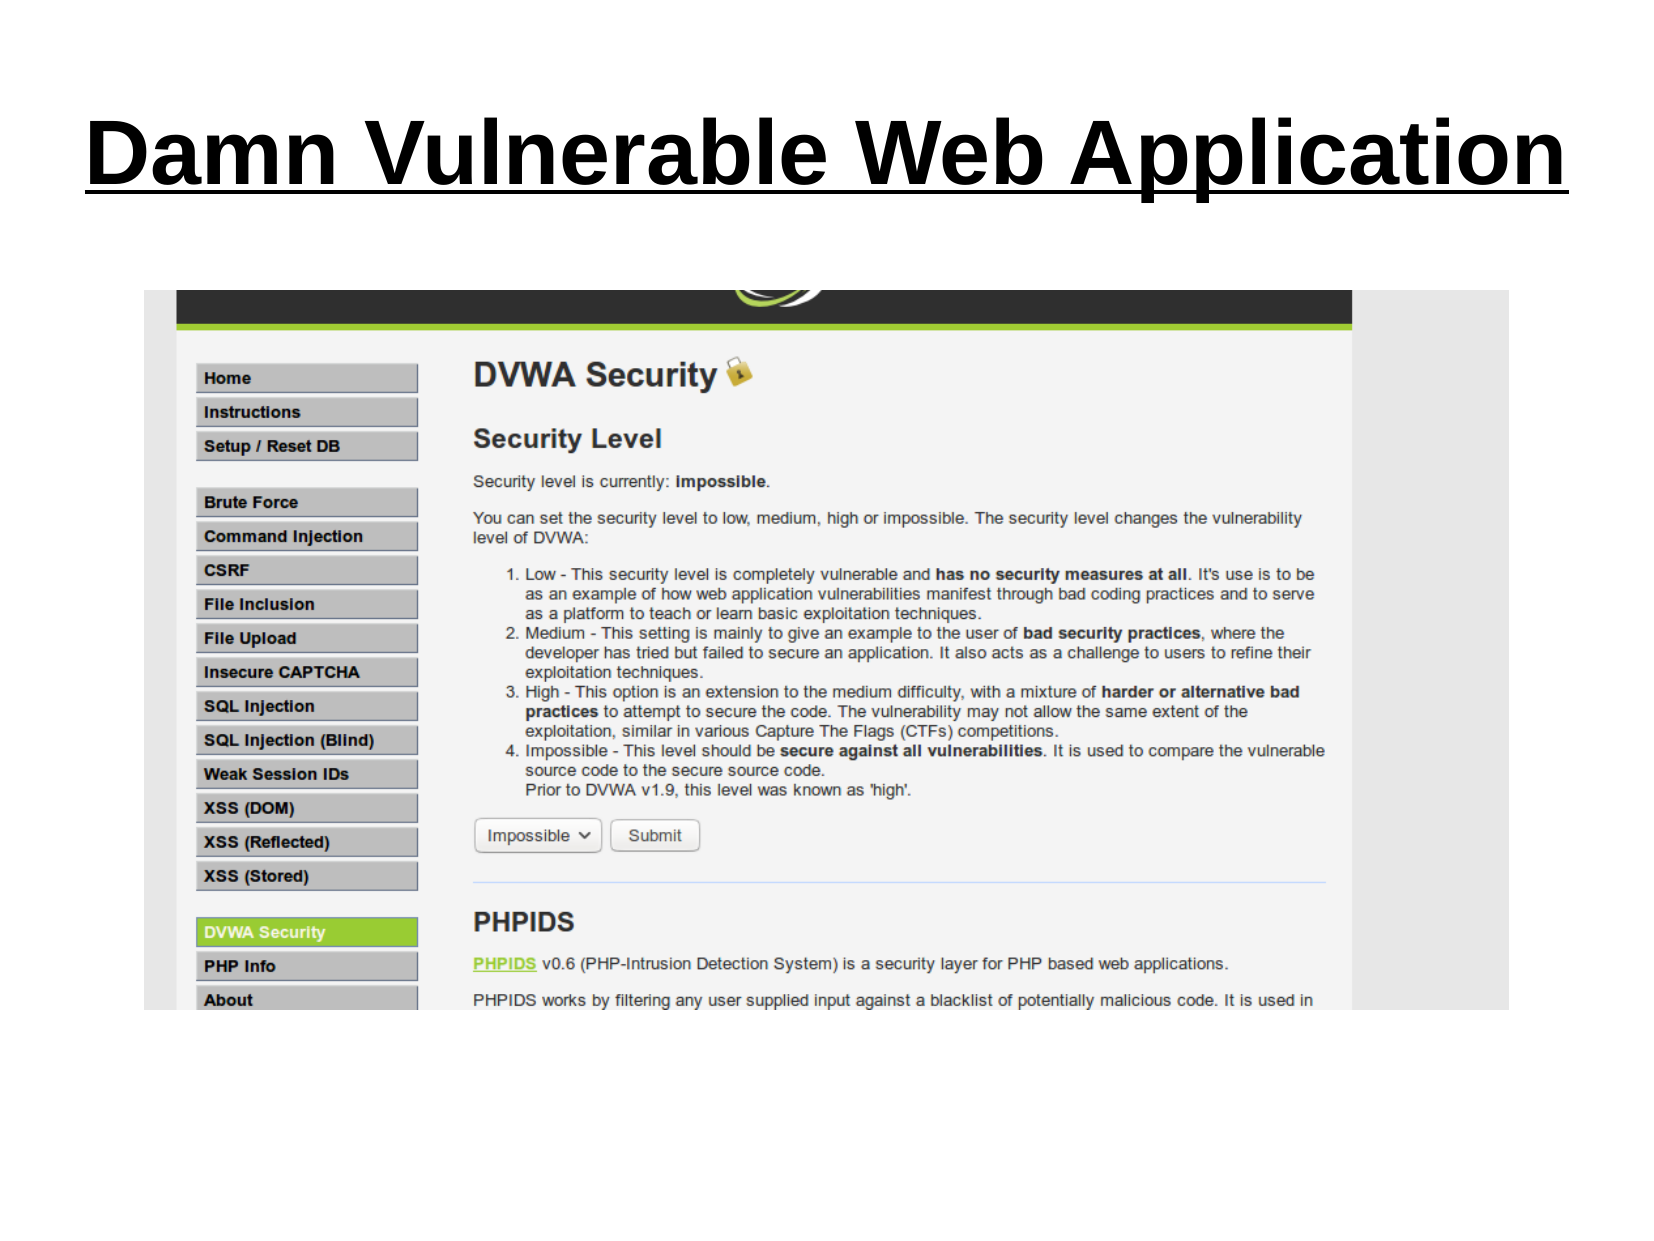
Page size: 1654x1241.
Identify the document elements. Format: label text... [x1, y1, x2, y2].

picture [144, 290, 1509, 1010]
title Damn Vulnerable Web Application [82, 49, 1571, 257]
